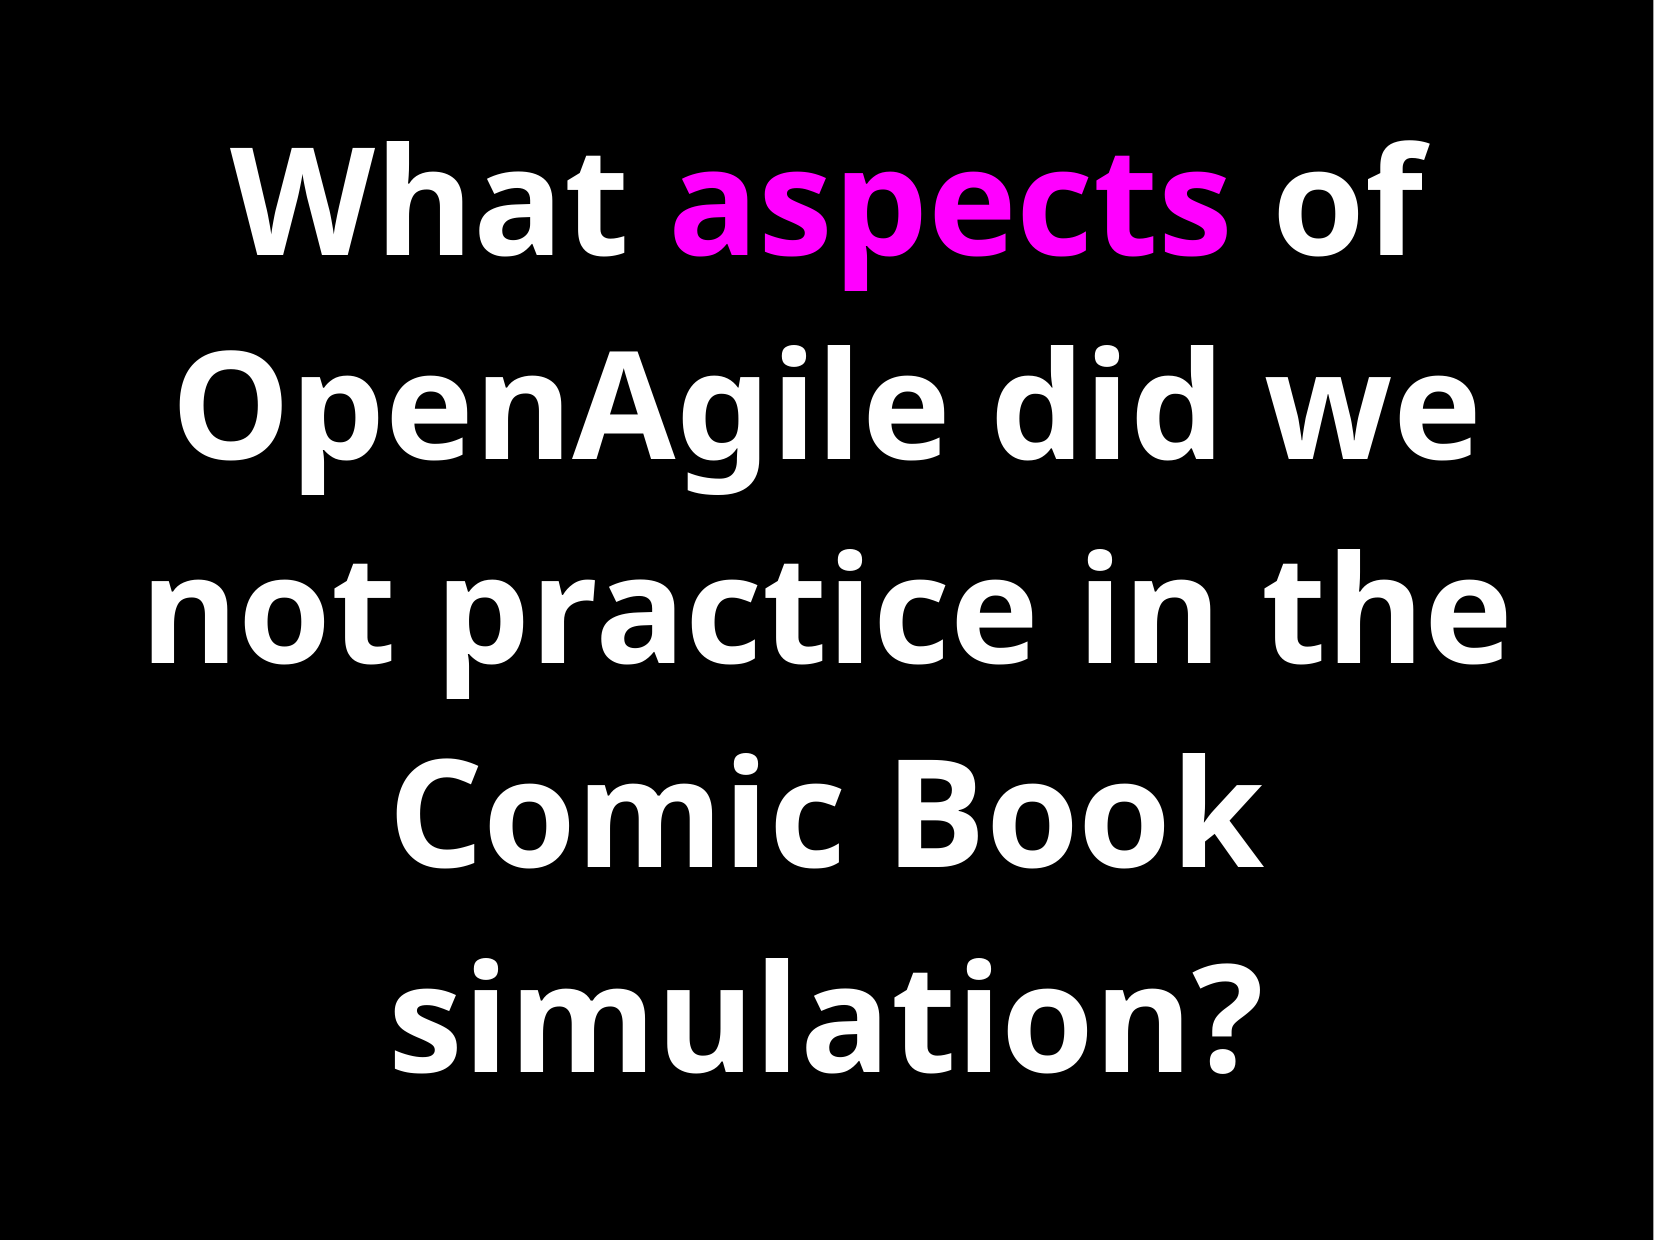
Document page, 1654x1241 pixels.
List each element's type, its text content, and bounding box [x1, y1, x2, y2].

title What aspects of OpenAgile did we not practice in the Comic Book simulation? [82, 59, 1571, 1152]
